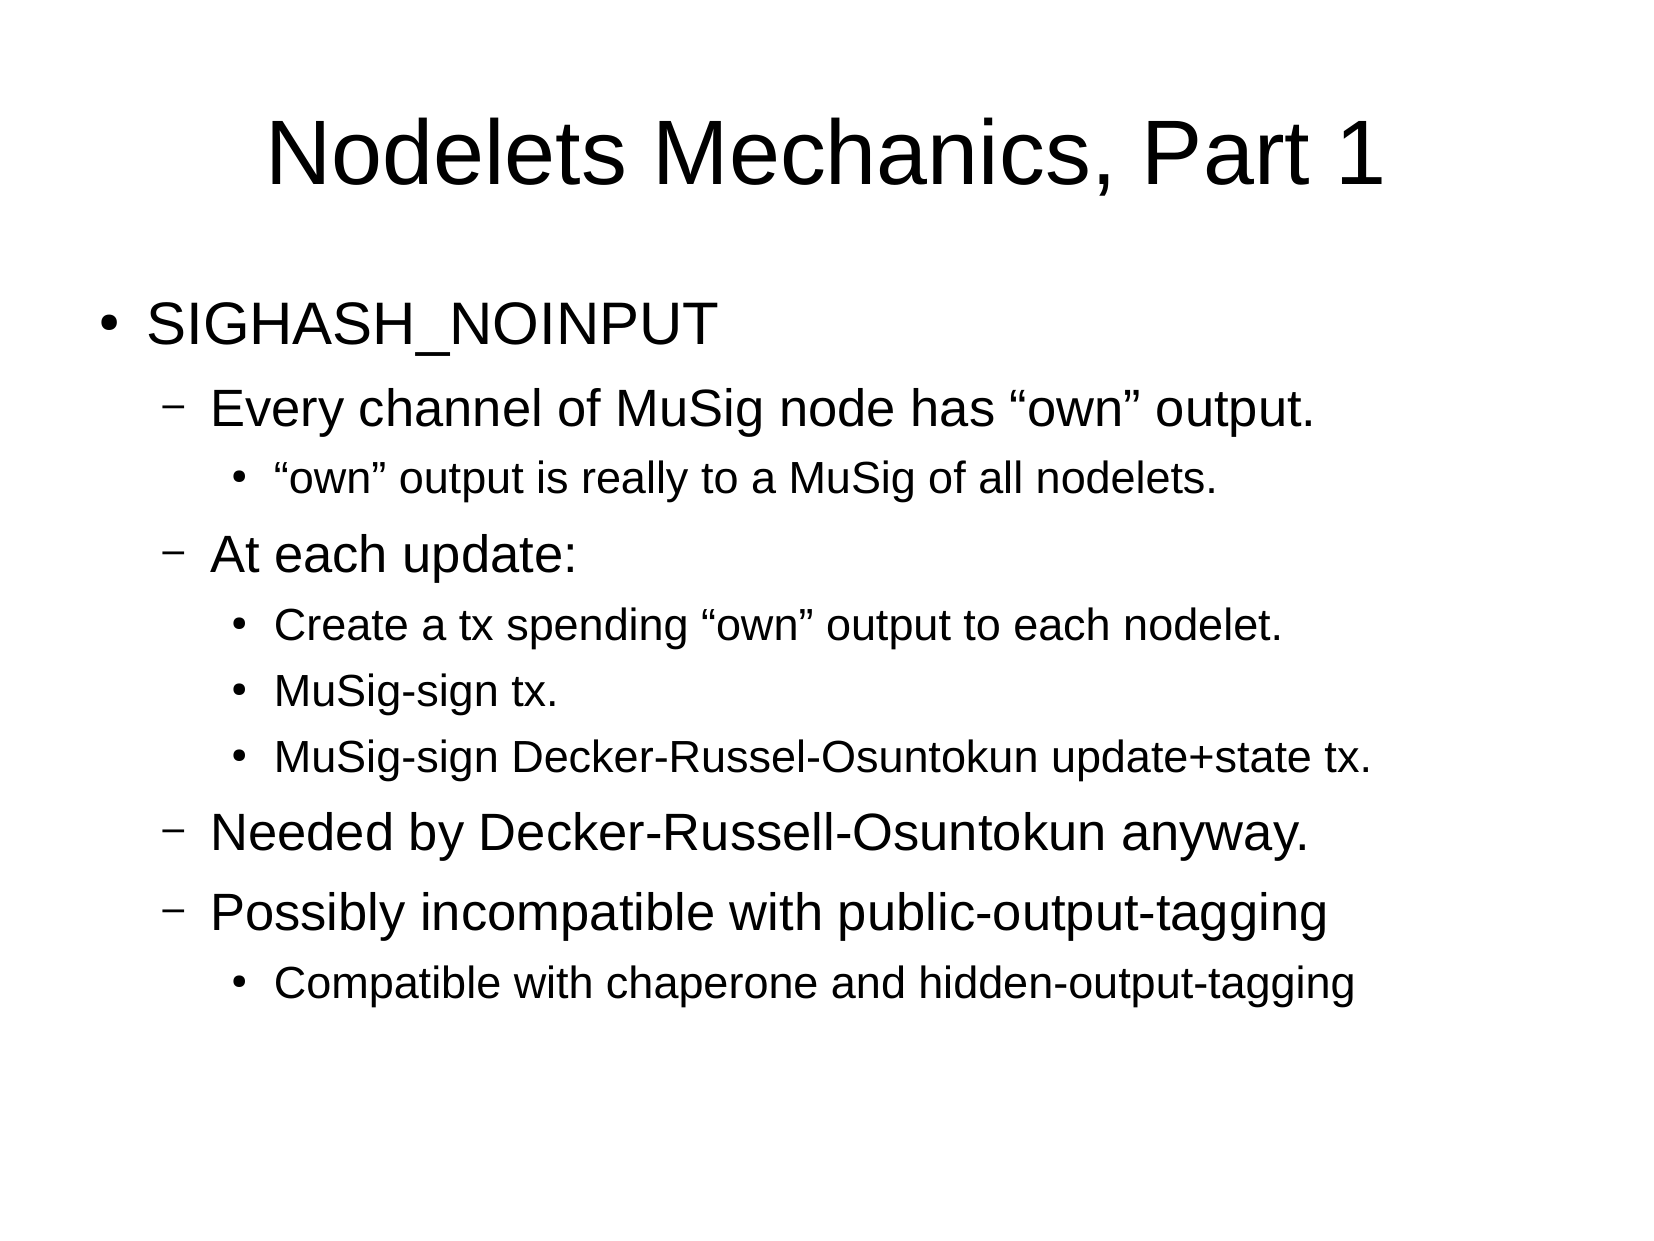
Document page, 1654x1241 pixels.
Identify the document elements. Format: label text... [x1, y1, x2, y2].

title Nodelets Mechanics, Part 1 [82, 49, 1571, 257]
list SIGHASH_NOINPUT Every channel of MuSig node has “own” output. “own” output is really to a MuSig of all nodelets. At each update: Create a tx spending “own” output to each nodelet. MuSig-sign tx. MuSig-sign Decker-Russel-Osuntokun update+state tx. Needed by Decker-Russell-Osuntokun anyway. Possibly incompatible with public-output-tagging Compatible with chaperone and hidden-output-tagging [82, 290, 1571, 1010]
